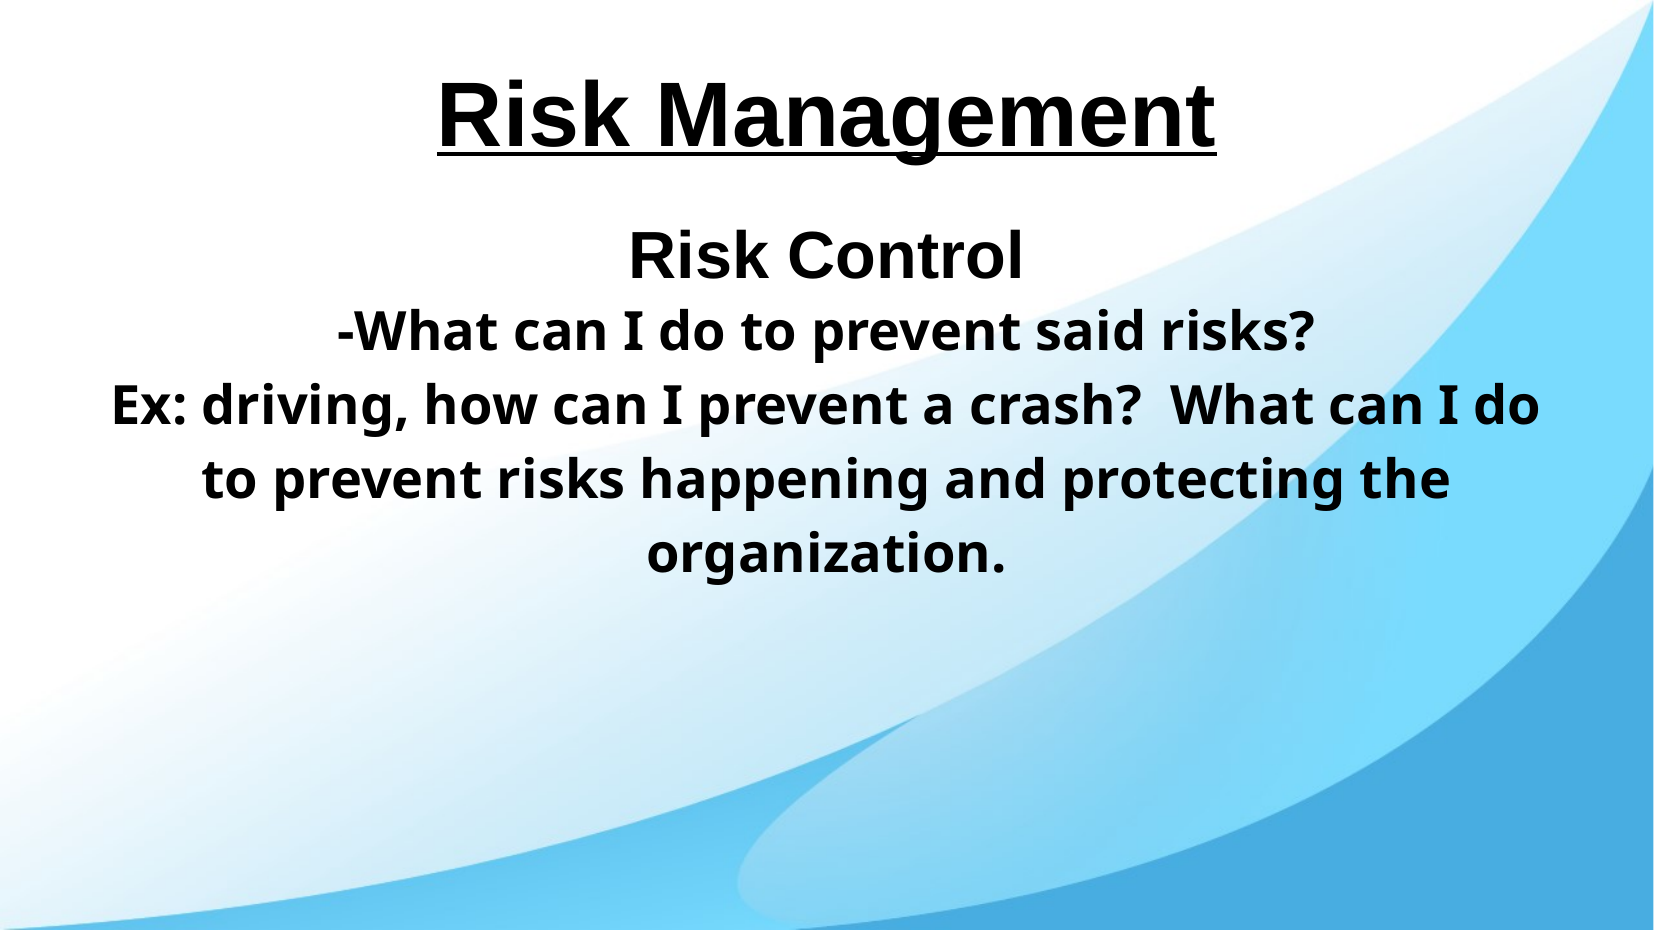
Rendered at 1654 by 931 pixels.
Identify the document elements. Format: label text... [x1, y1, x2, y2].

picture [0, 0, 1654, 931]
subtitle Risk Control -What can I do to prevent said risks? Ex: driving, how can I prevent a crash? What can I do to prevent risks happening and protecting the organization. [82, 217, 1571, 758]
title Risk Management [82, 37, 1571, 193]
